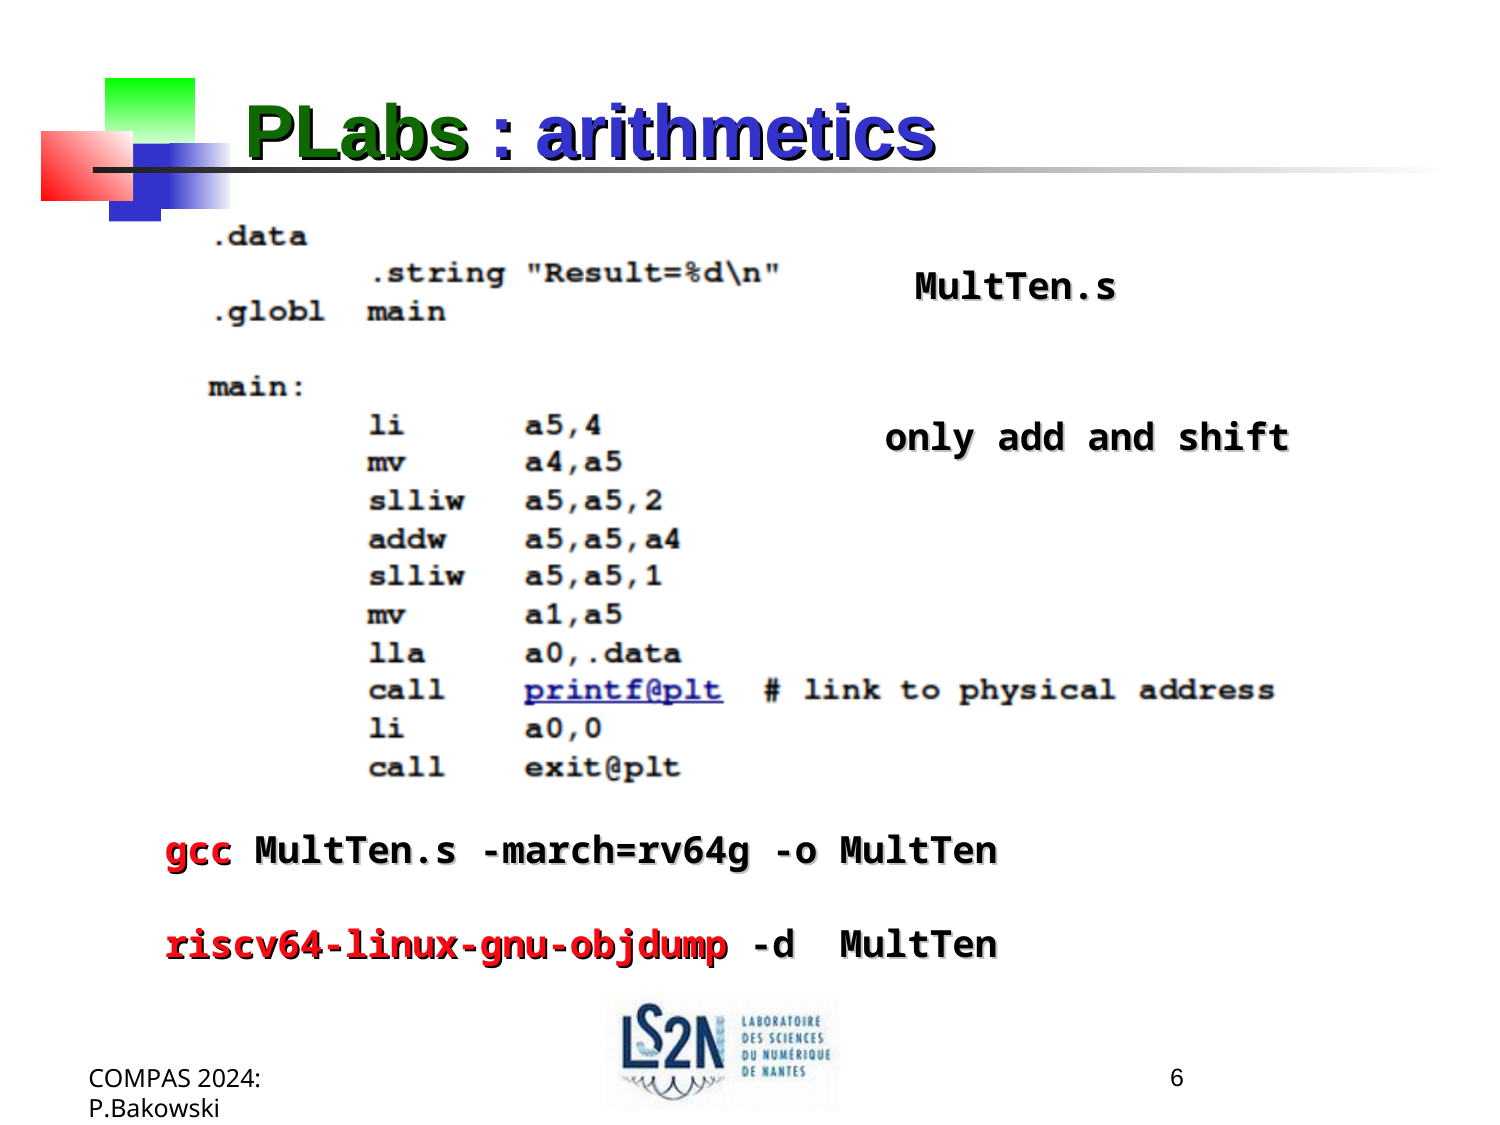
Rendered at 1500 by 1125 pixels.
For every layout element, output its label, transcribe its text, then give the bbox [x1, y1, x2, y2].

text_box only add and shift [870, 405, 1321, 480]
picture [161, 209, 1318, 811]
text_box gcc MultTen.s -march=rv64g -o MultTen [150, 818, 1036, 894]
picture [605, 991, 841, 1110]
title PLabs : arithmetics [85, 74, 1096, 180]
text_box riscv64-linux-gnu-objdump -d MultTen [150, 912, 1036, 988]
text_box MultTen.s [900, 254, 1133, 315]
